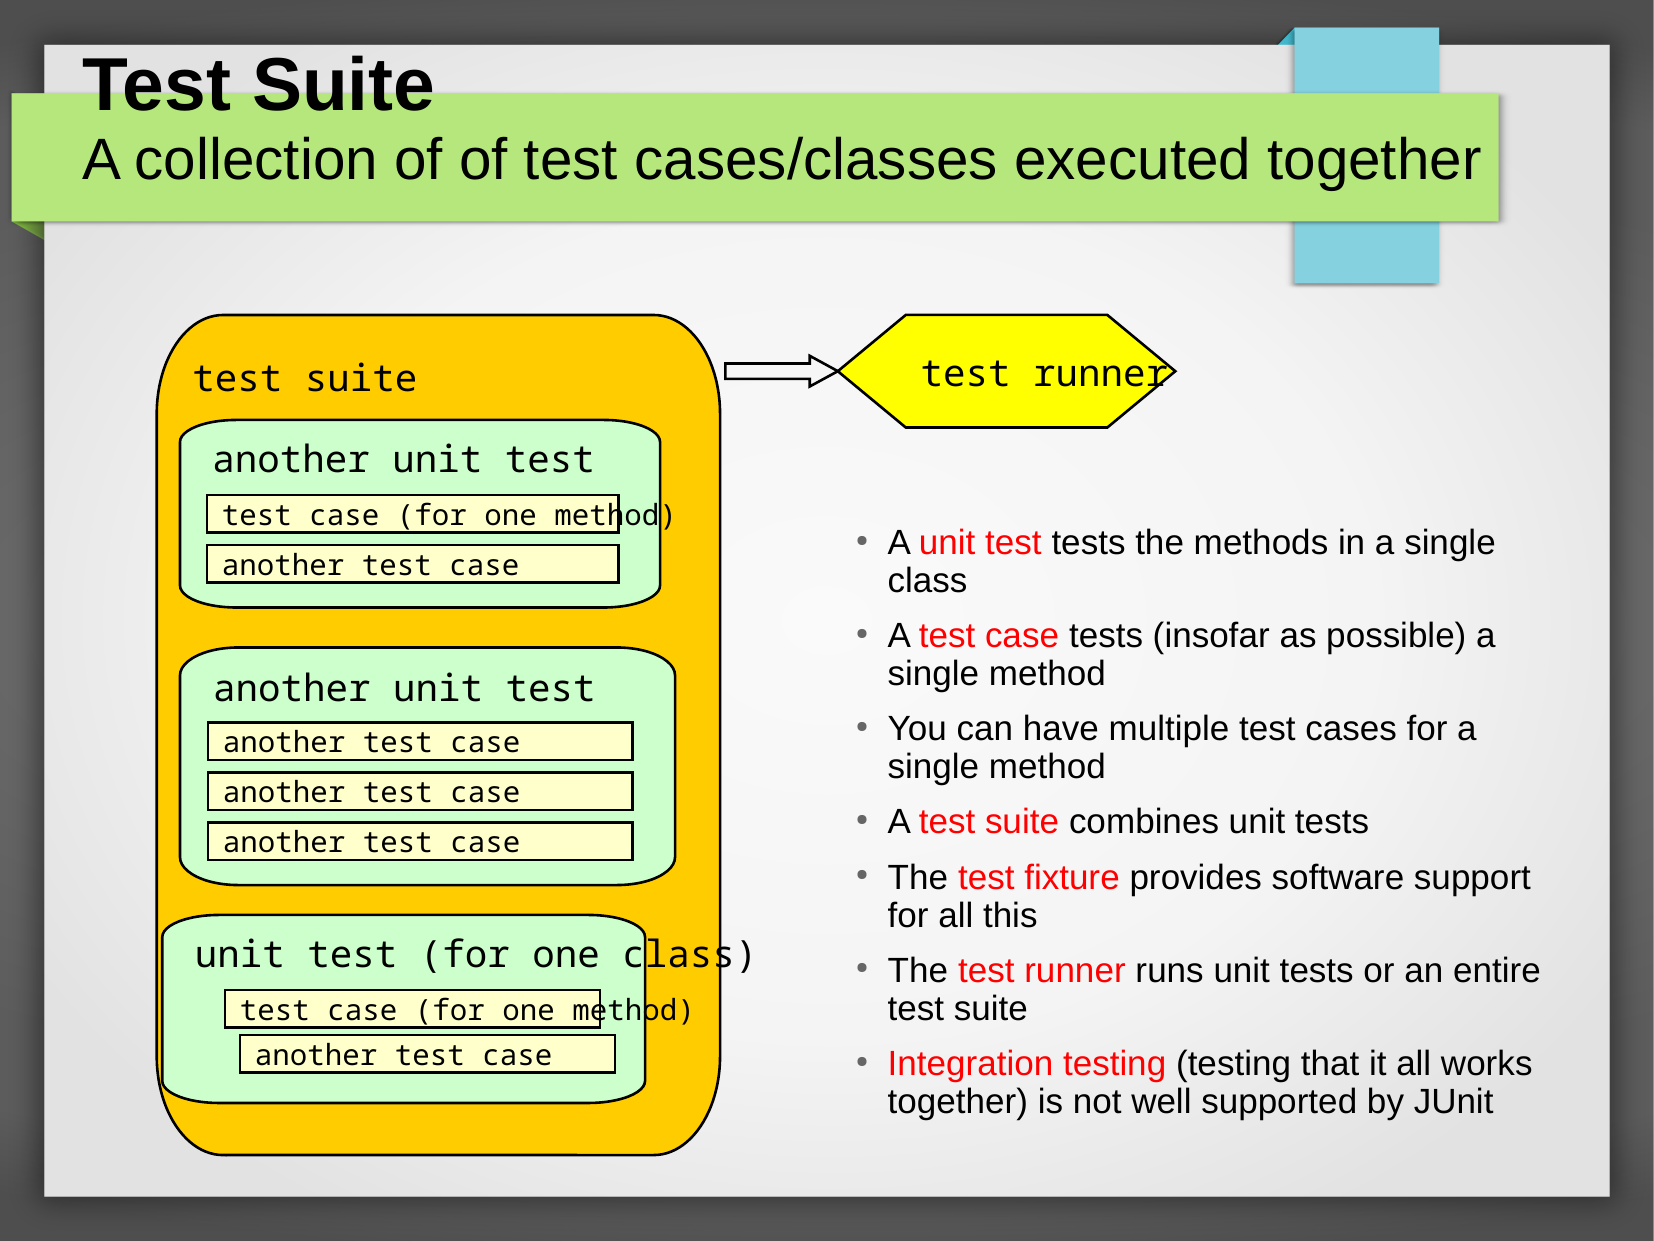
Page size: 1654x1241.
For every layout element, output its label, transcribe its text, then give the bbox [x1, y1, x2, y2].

text_box test suite [156, 315, 721, 1156]
text_box another test case [208, 722, 633, 760]
text_box another test case [208, 772, 633, 811]
picture [0, 0, 1654, 1241]
text_box another test case [207, 544, 619, 583]
text_box unit test (for one class) [162, 914, 646, 1103]
text_box another unit test [180, 647, 676, 886]
text_box test case (for one method) [207, 494, 619, 533]
title Test Suite A collection of of test cases/classes executed together [82, 42, 1571, 257]
text_box another test case [208, 822, 633, 861]
list A unit test tests the methods in a single class A test case tests (insofar as possible) a single method You can have multiple test cases for a single method A test suite combines unit tests The test fixture provides software support for all this The test runner runs unit tests or an entire test suite Integration testing (testing that it all works together) is not well supported by JUnit [845, 435, 1572, 1128]
text_box test runner [839, 314, 1176, 428]
text_box another unit test [180, 419, 661, 608]
text_box another test case [240, 1034, 616, 1073]
text_box test case (for one method) [225, 989, 601, 1028]
